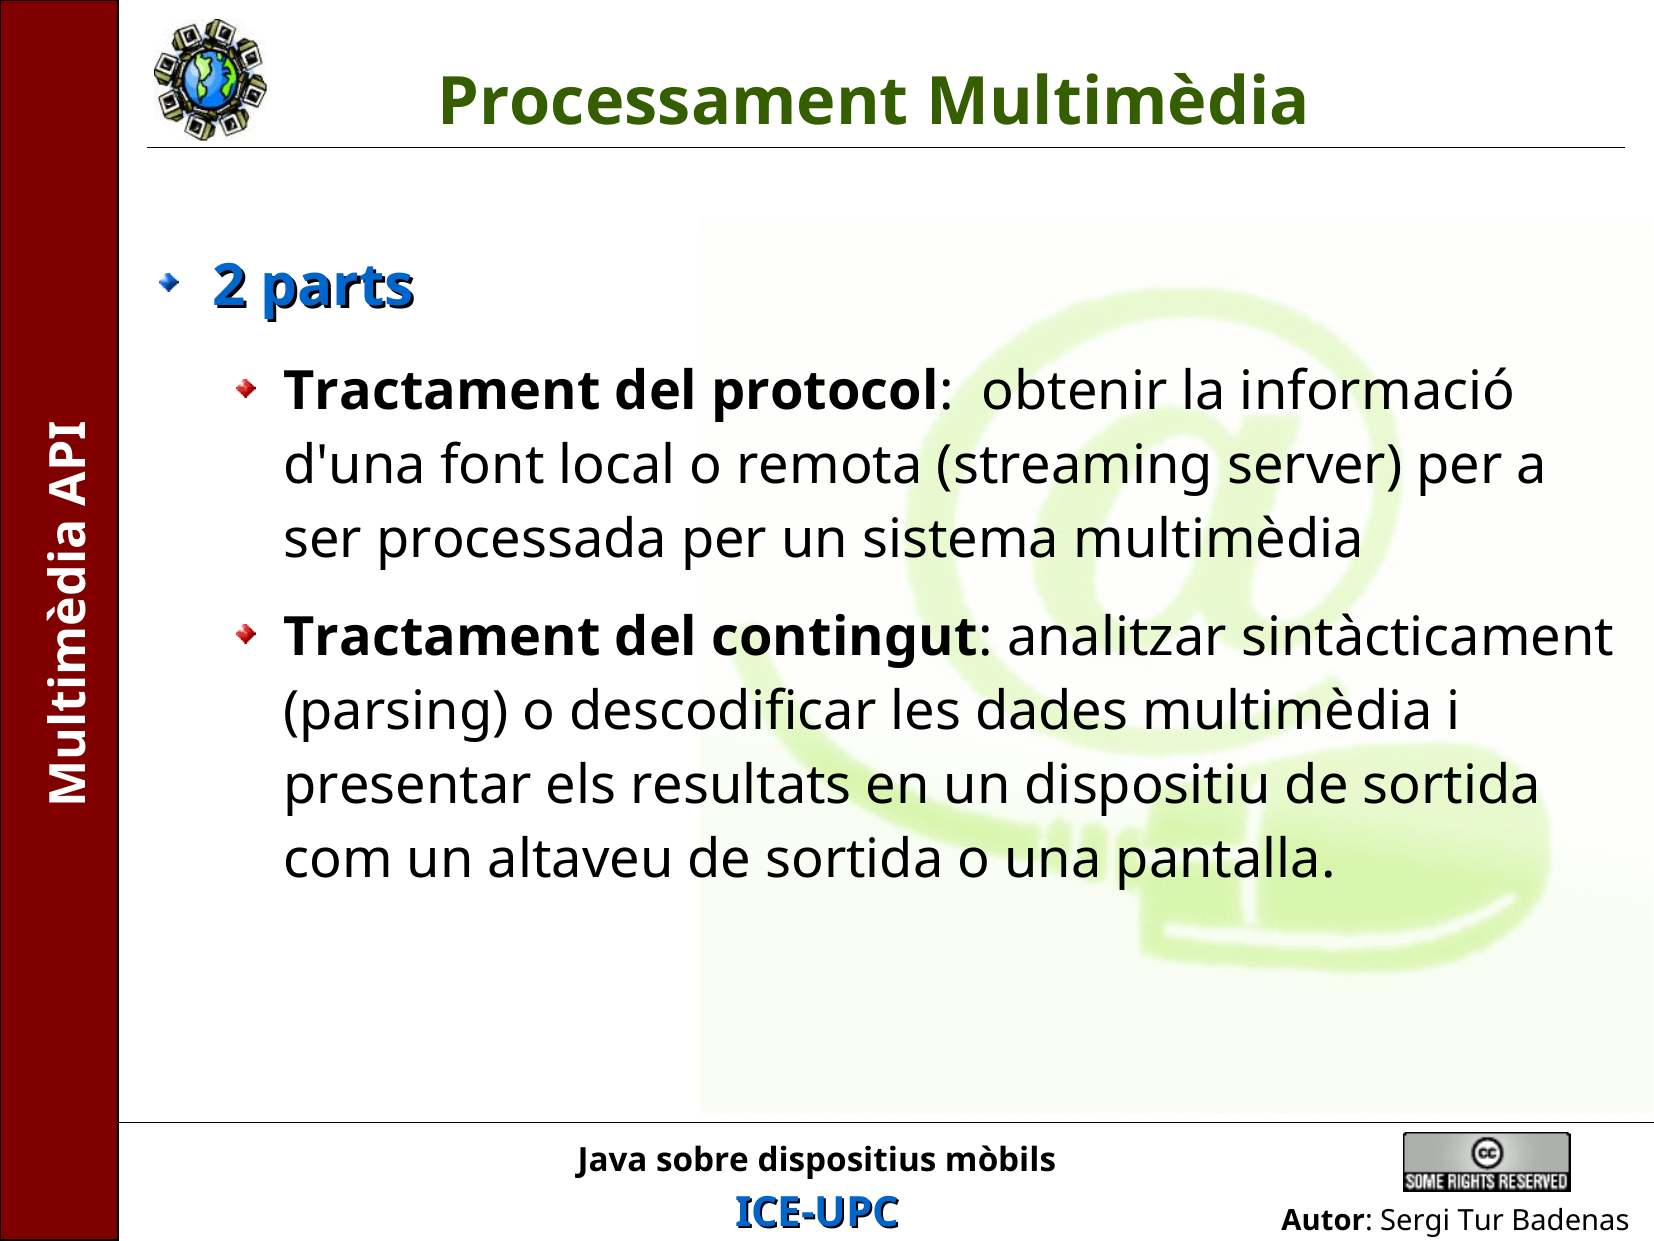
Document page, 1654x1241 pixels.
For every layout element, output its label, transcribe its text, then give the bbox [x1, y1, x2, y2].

picture [700, 217, 1654, 1113]
list 2 parts Tractament del protocol: obtenir la informació d'una font local o remota (streaming server) per a ser processada per un sistema multimèdia Tractament del contingut: analitzar sintàcticament (parsing) o descodificar les dades multimèdia i presentar els resultats en un dispositiu de sortida com un altaveu de sortida o una pantalla. [141, 242, 1630, 1078]
title Processament Multimèdia [129, 56, 1619, 141]
picture [1403, 1132, 1571, 1192]
picture [154, 19, 268, 56]
